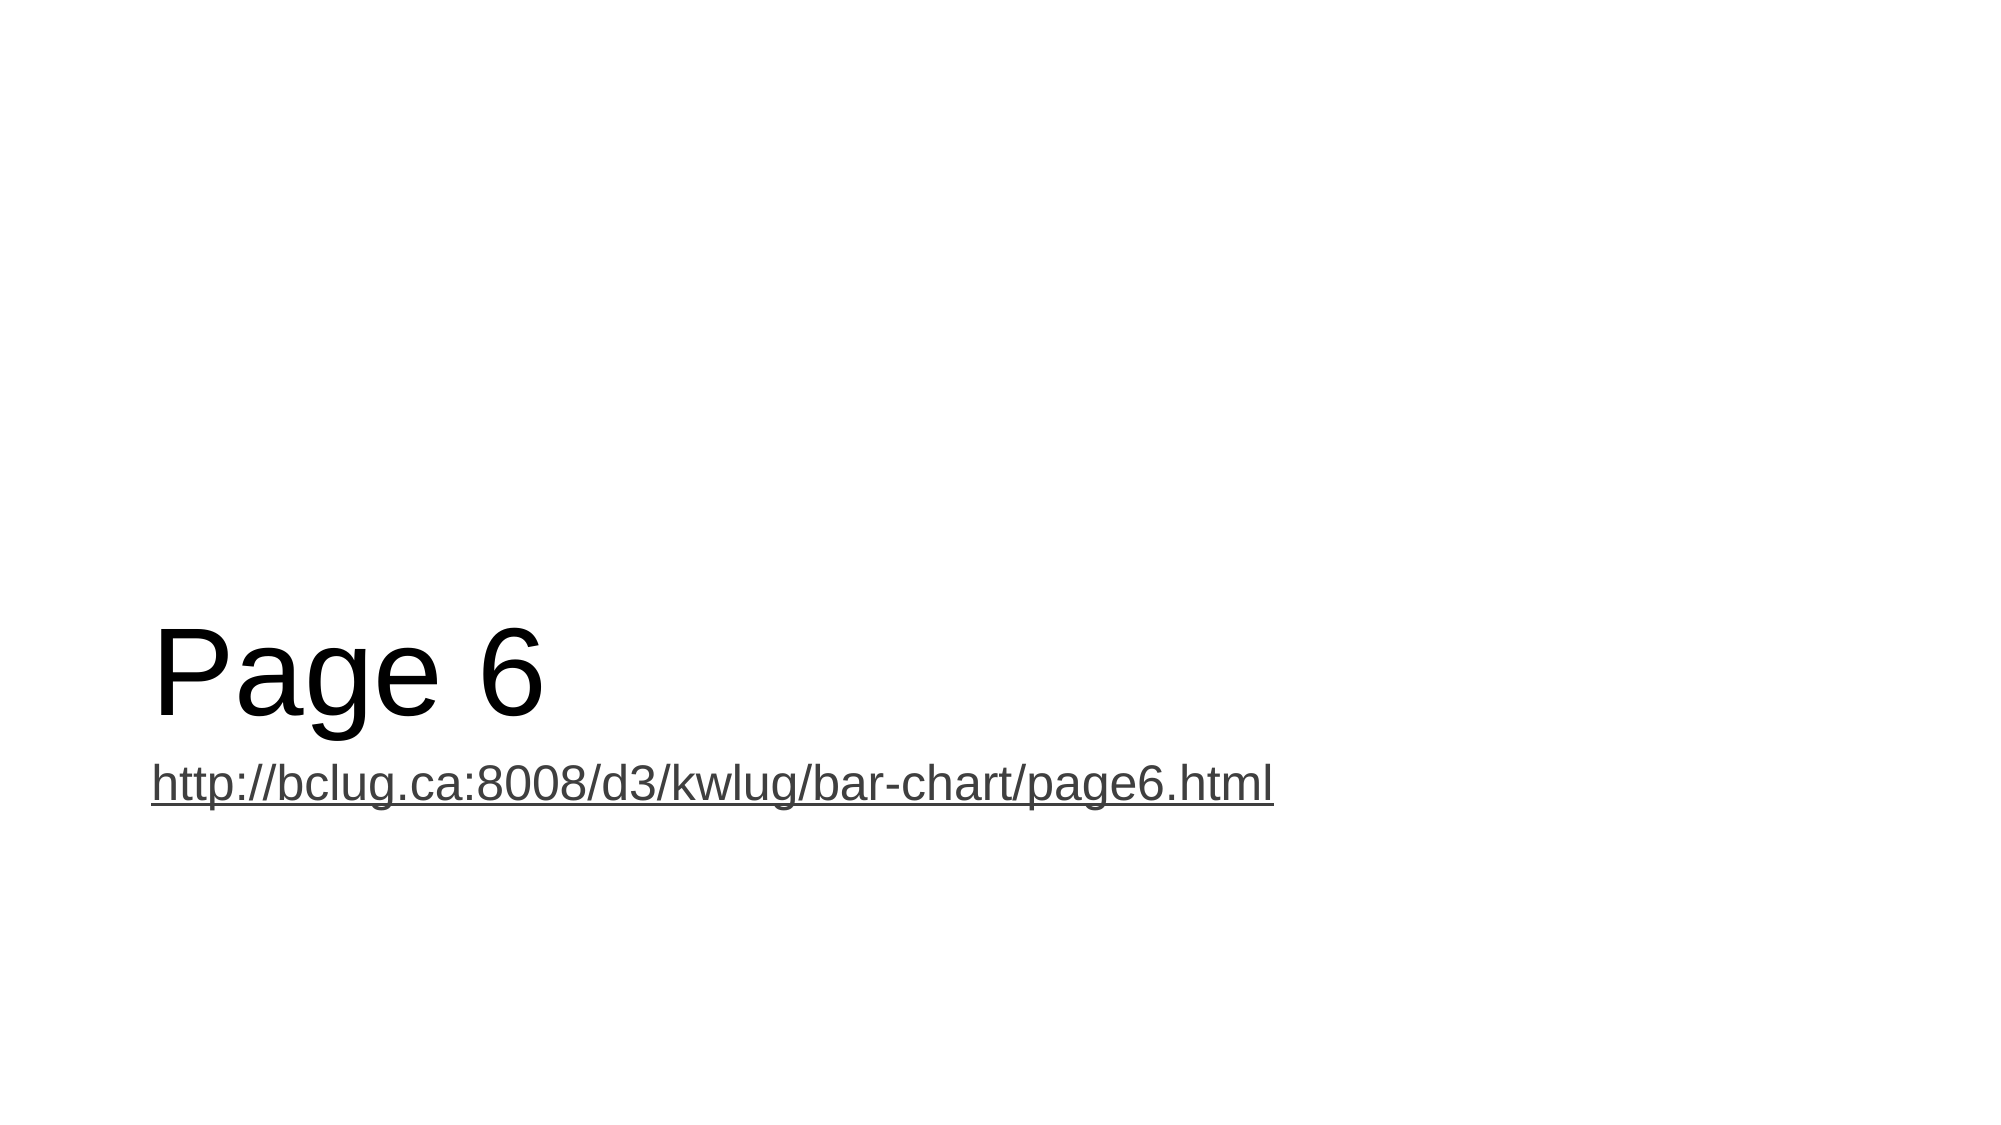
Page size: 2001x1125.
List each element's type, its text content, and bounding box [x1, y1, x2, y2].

title Page 6 [136, 280, 1862, 749]
list http://bclug.ca:8008/d3/kwlug/bar-chart/page6.html [136, 752, 1862, 1000]
